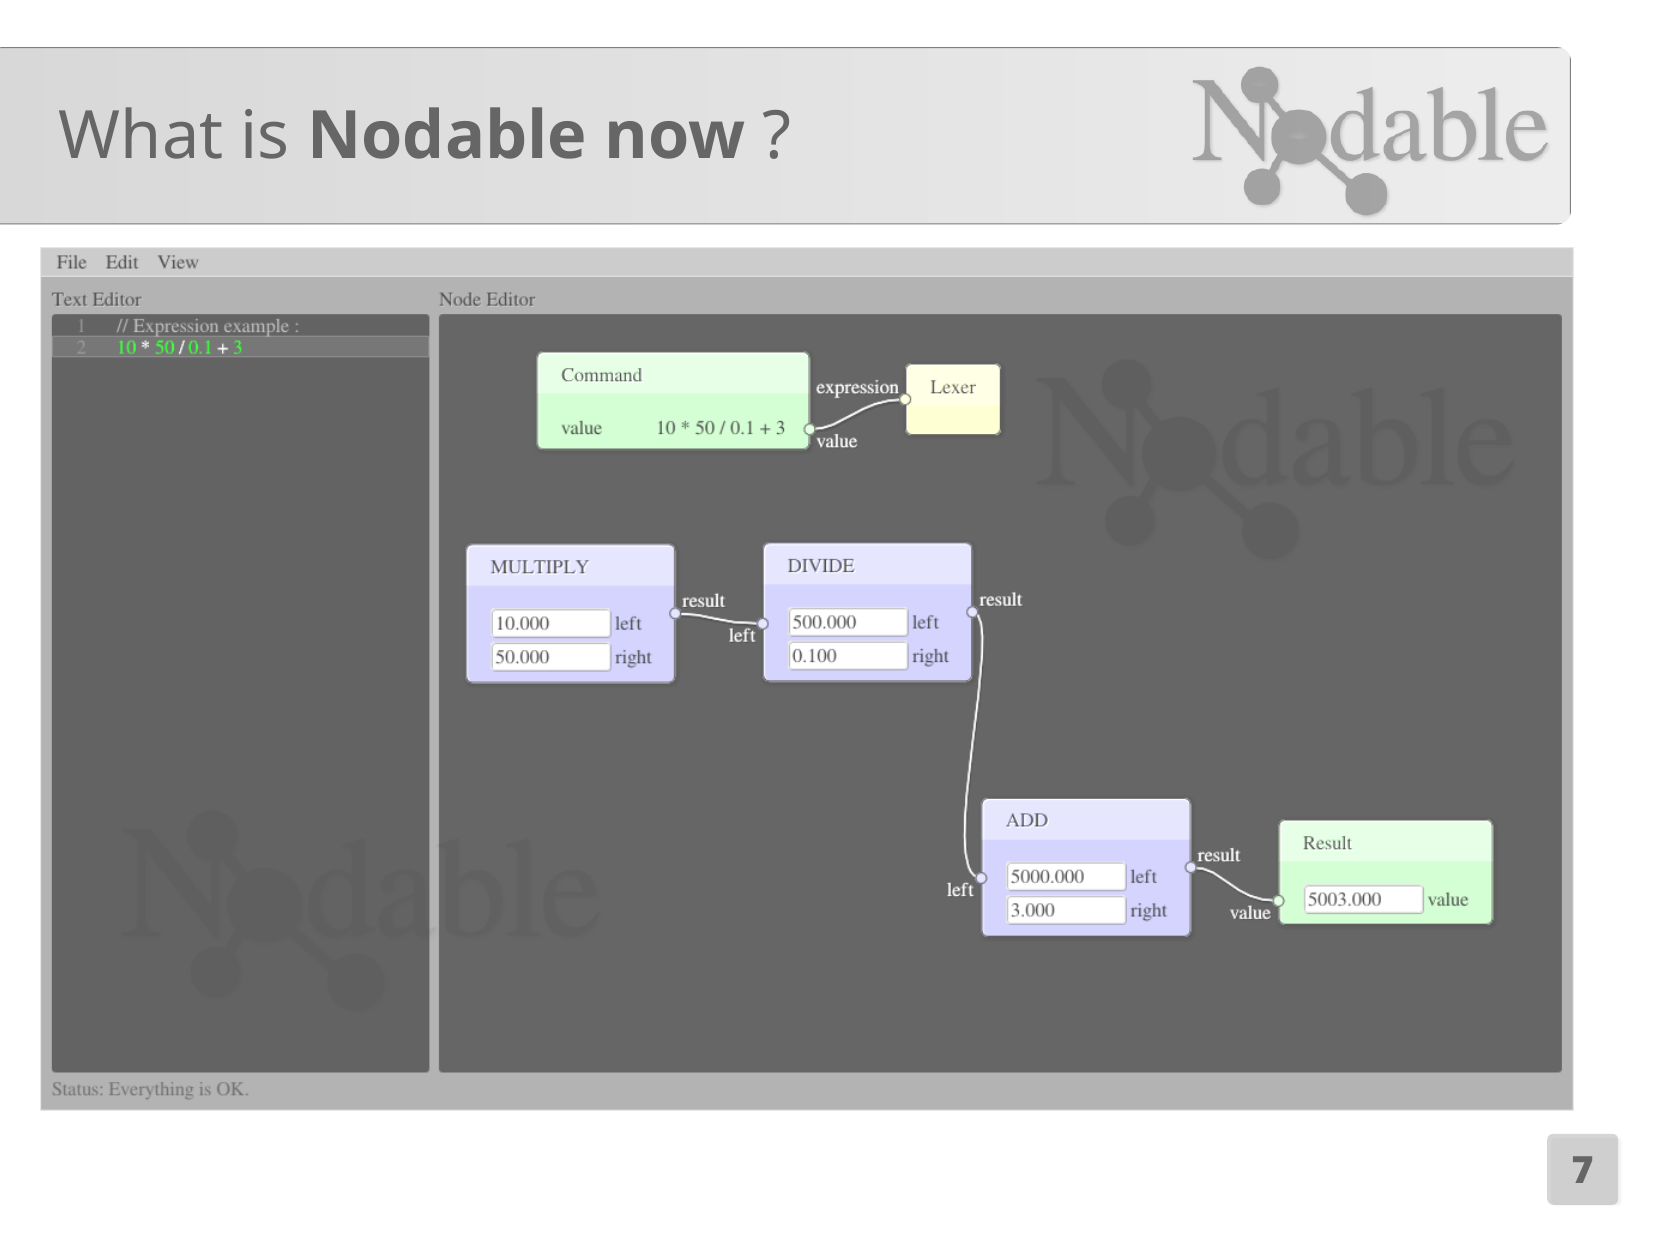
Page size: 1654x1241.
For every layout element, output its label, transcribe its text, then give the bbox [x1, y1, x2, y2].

picture [40, 248, 1574, 1111]
title What is Nodable now ? [59, 59, 1075, 207]
